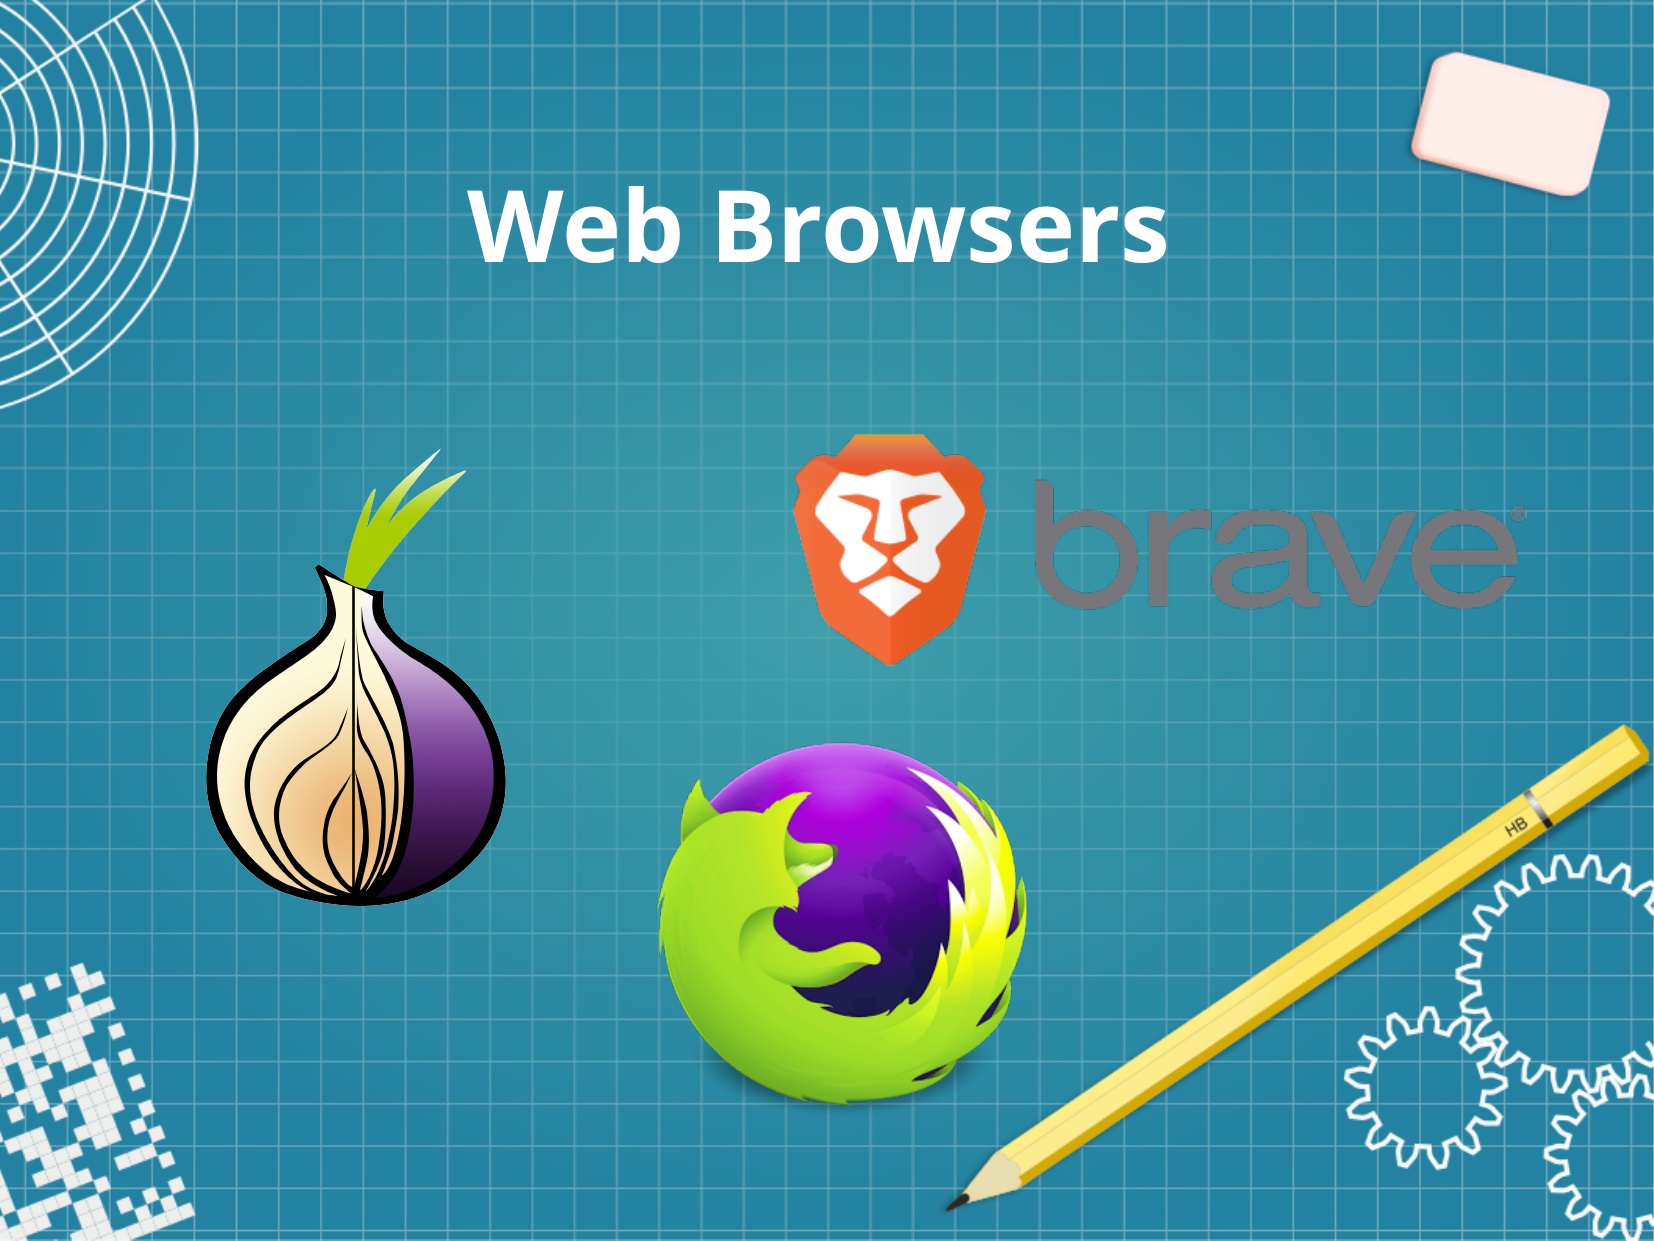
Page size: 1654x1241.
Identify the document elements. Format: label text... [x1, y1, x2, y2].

picture [0, 0, 1654, 1241]
title Web Browsers [228, 120, 1411, 328]
